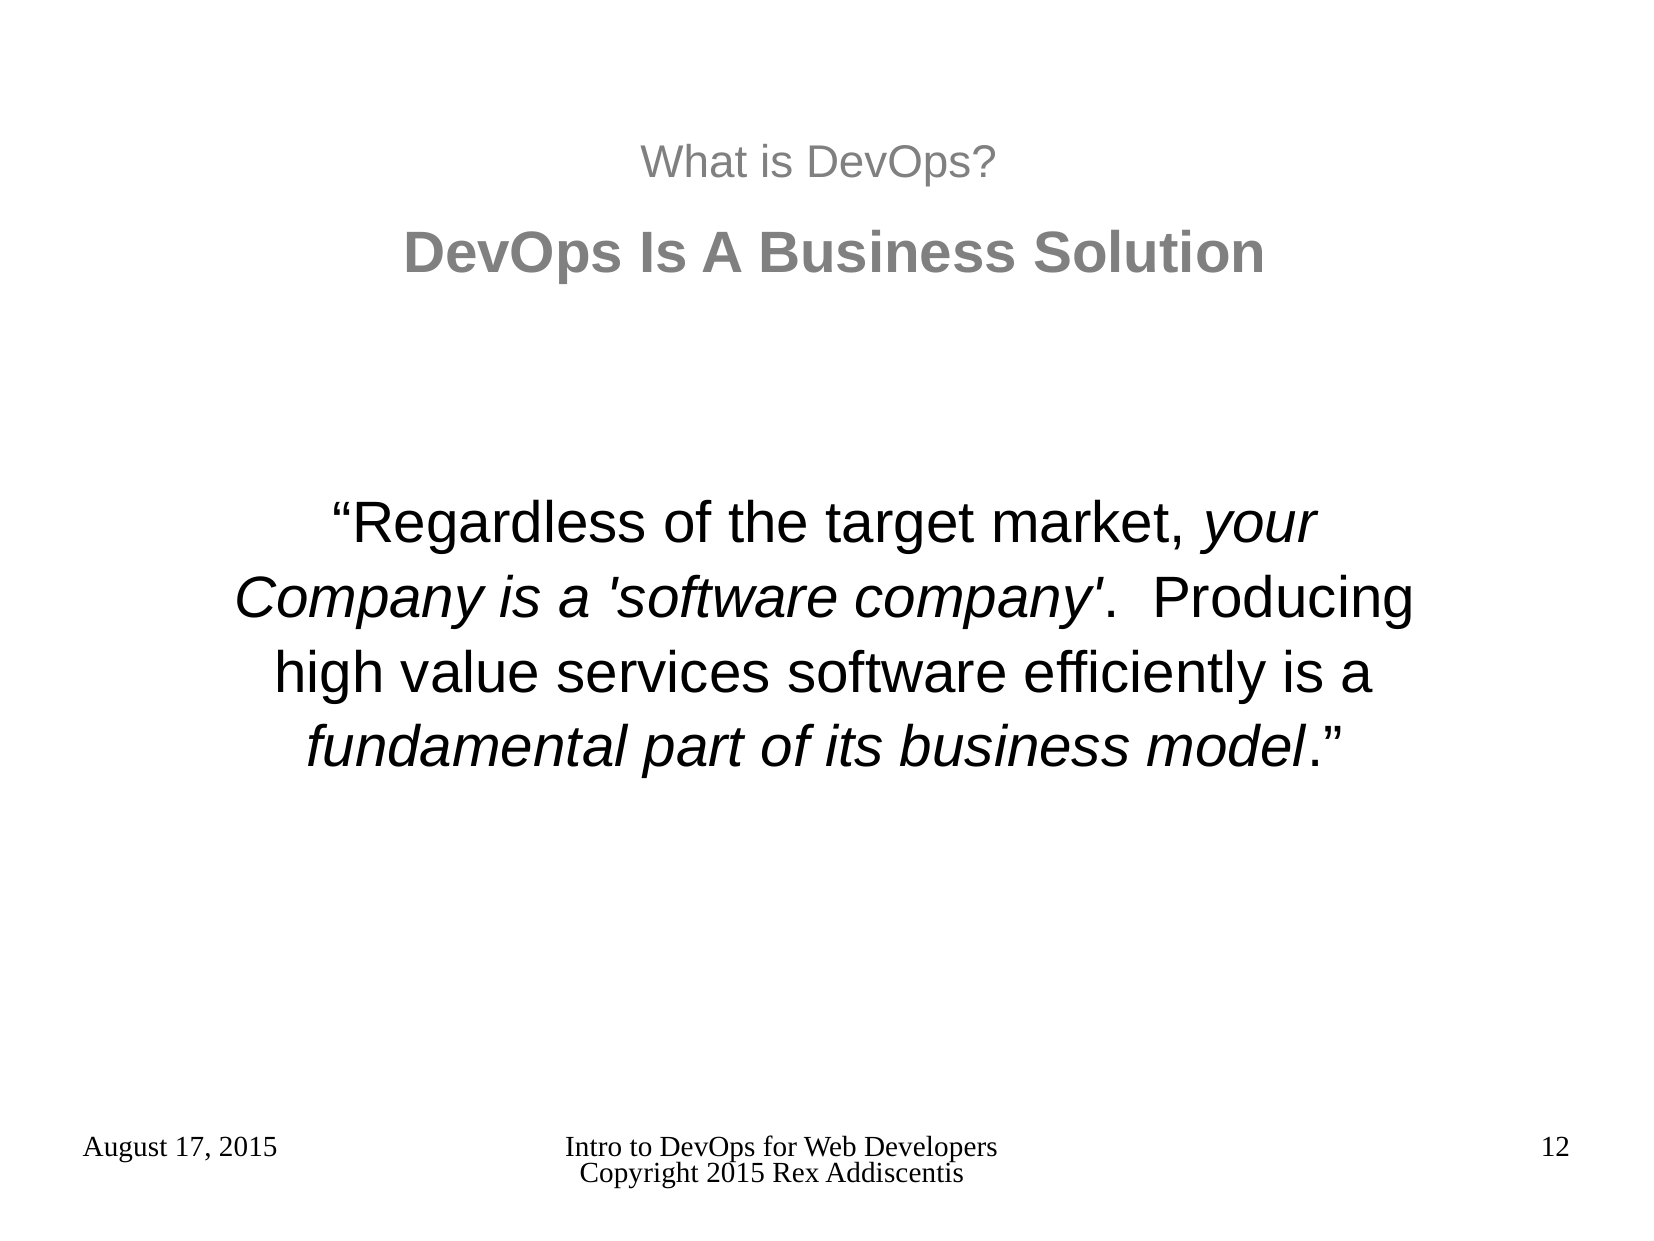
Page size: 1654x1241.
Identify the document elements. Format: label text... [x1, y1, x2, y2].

title What is DevOps? DevOps Is A Business Solution [75, 105, 1563, 291]
subtitle “Regardless of the target market, your Company is a 'software company'. Producing high value services software efficiently is a fundamental part of its business model.” [209, 480, 1440, 961]
